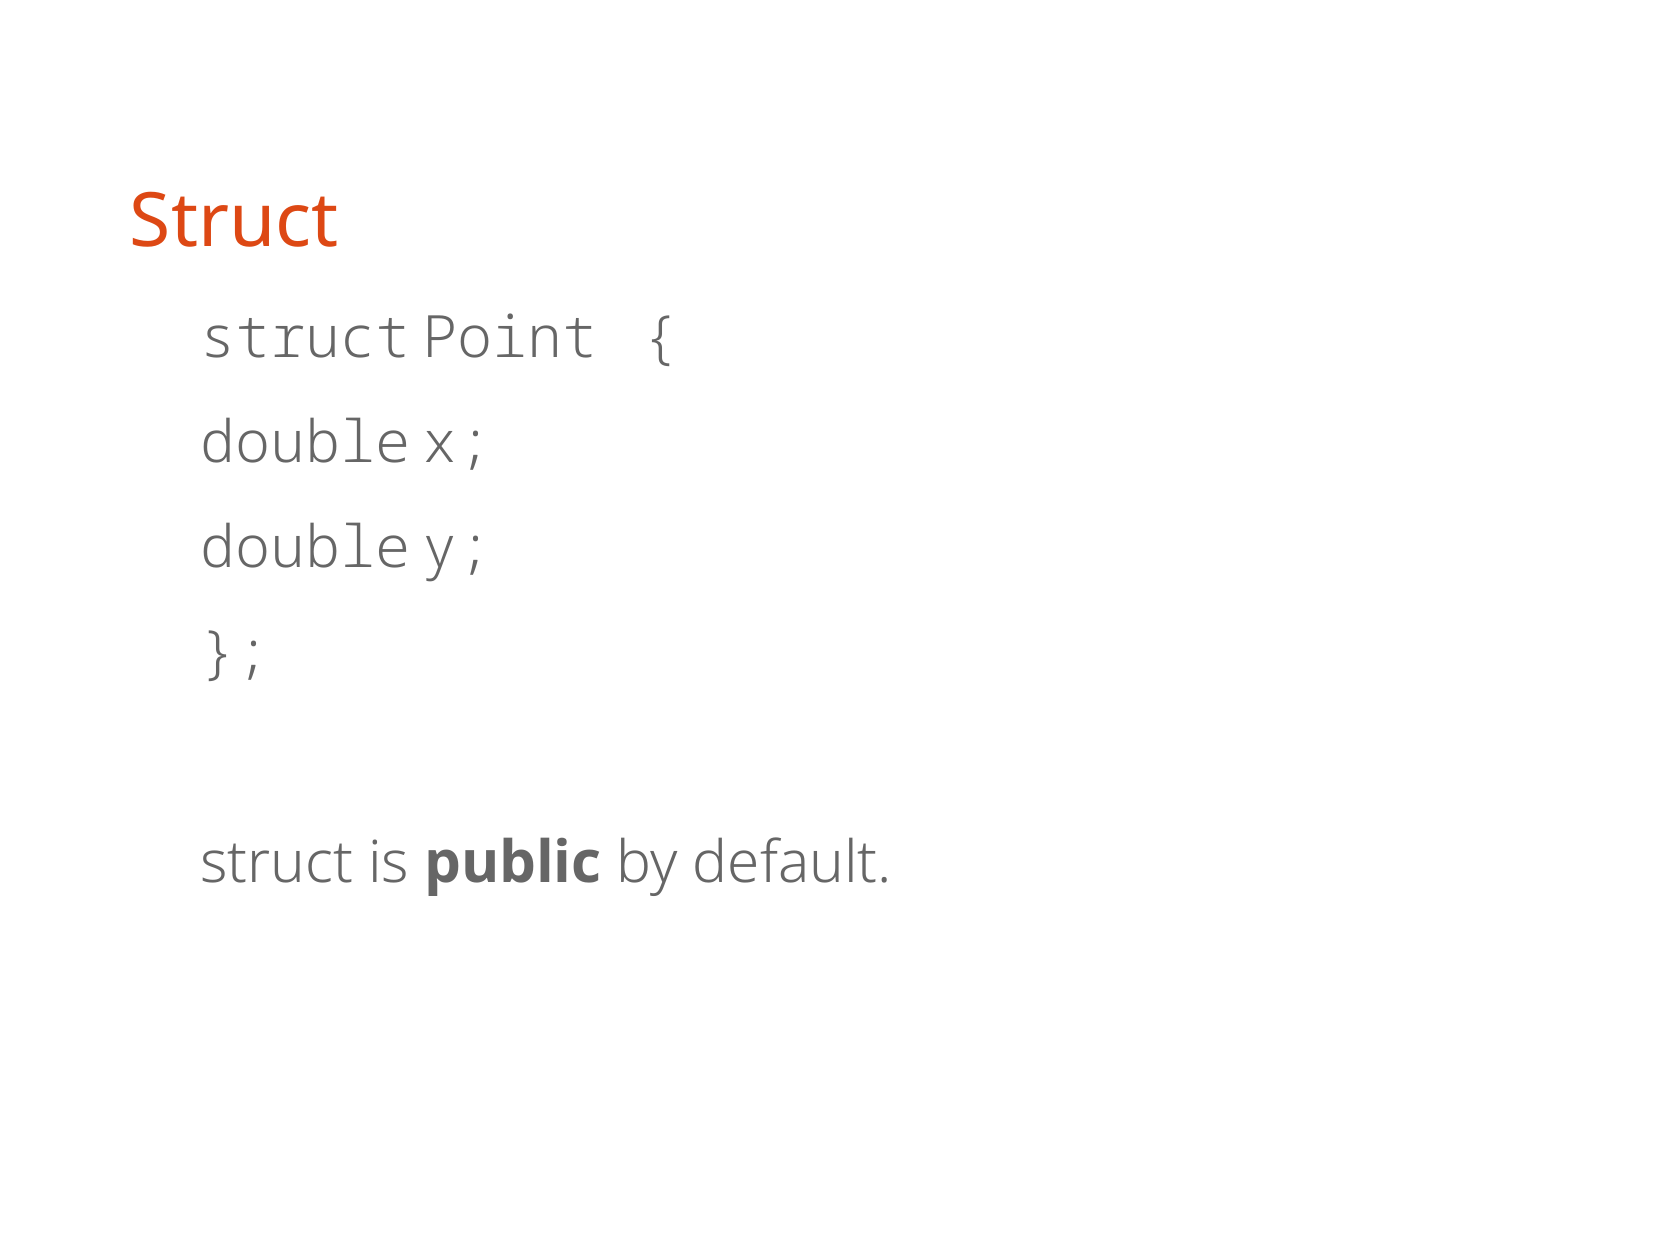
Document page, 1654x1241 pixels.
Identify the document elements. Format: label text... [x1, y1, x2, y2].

title Struct [129, 153, 1518, 281]
list struct Point { double x; double y; }; struct is public by default. [129, 295, 1518, 1010]
